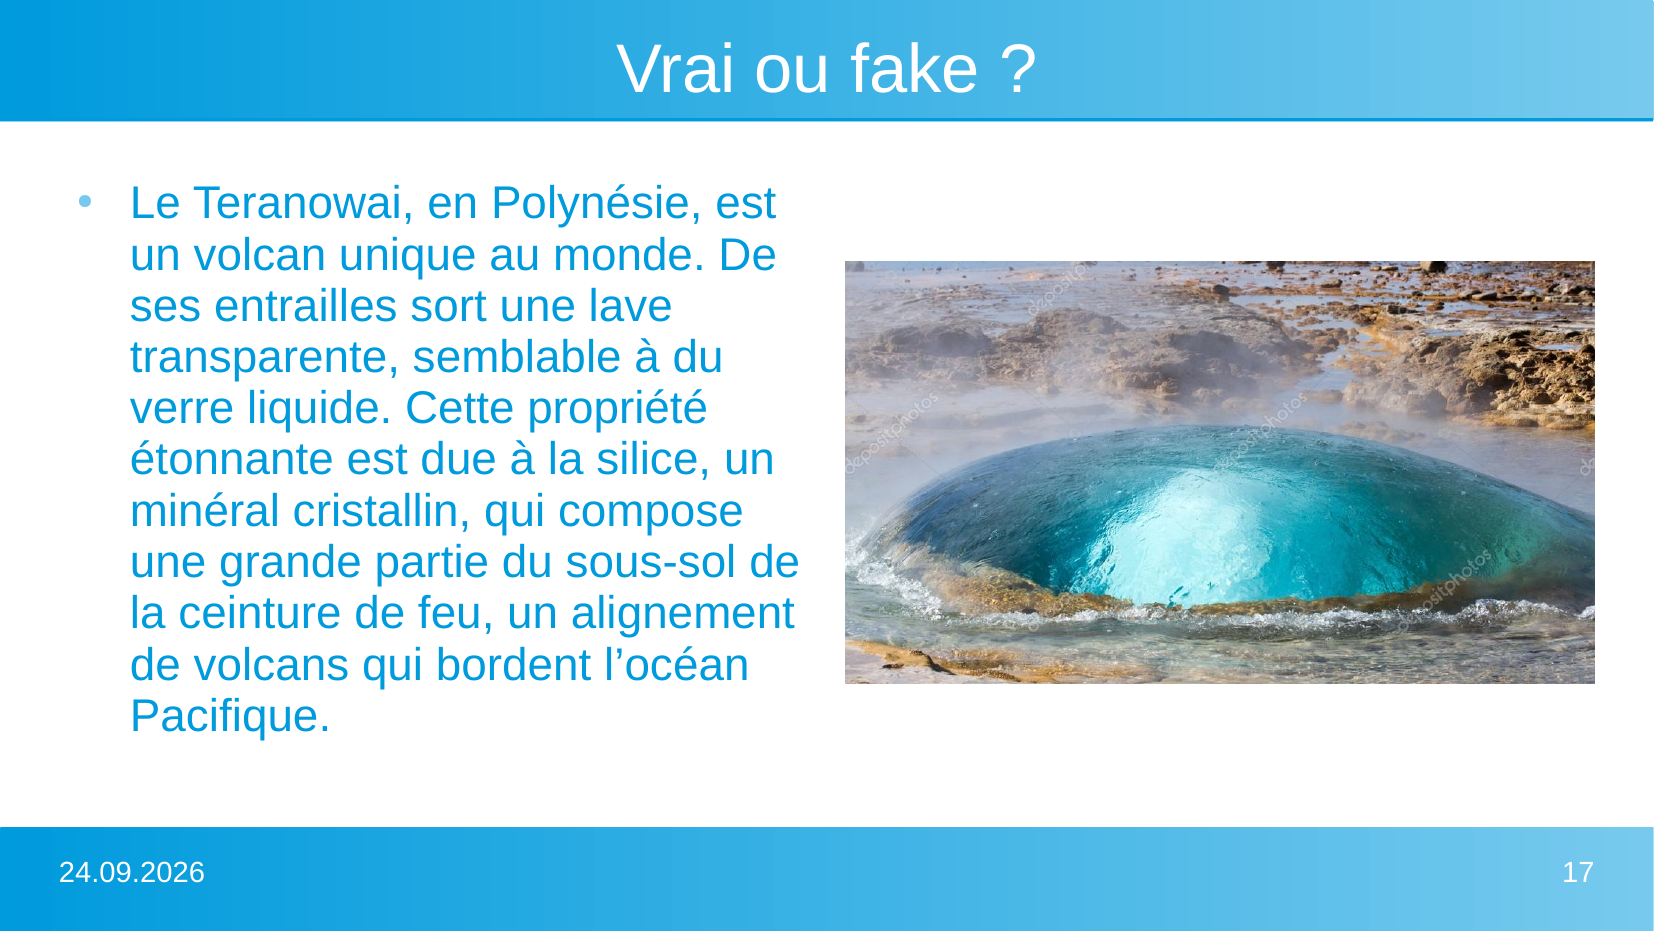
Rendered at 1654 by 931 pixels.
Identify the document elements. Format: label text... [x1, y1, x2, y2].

title Vrai ou fake ? [59, 29, 1595, 108]
picture [845, 261, 1595, 684]
list Le Teranowai, en Polynésie, est un volcan unique au monde. De ses entrailles sort une lave transparente, semblable à du verre liquide. Cette propriété étonnante est due à la silice, un minéral cristallin, qui compose une grande partie du sous-sol de la ceinture de feu, un alignement de volcans qui bordent l’océan Pacifique. [59, 177, 809, 768]
